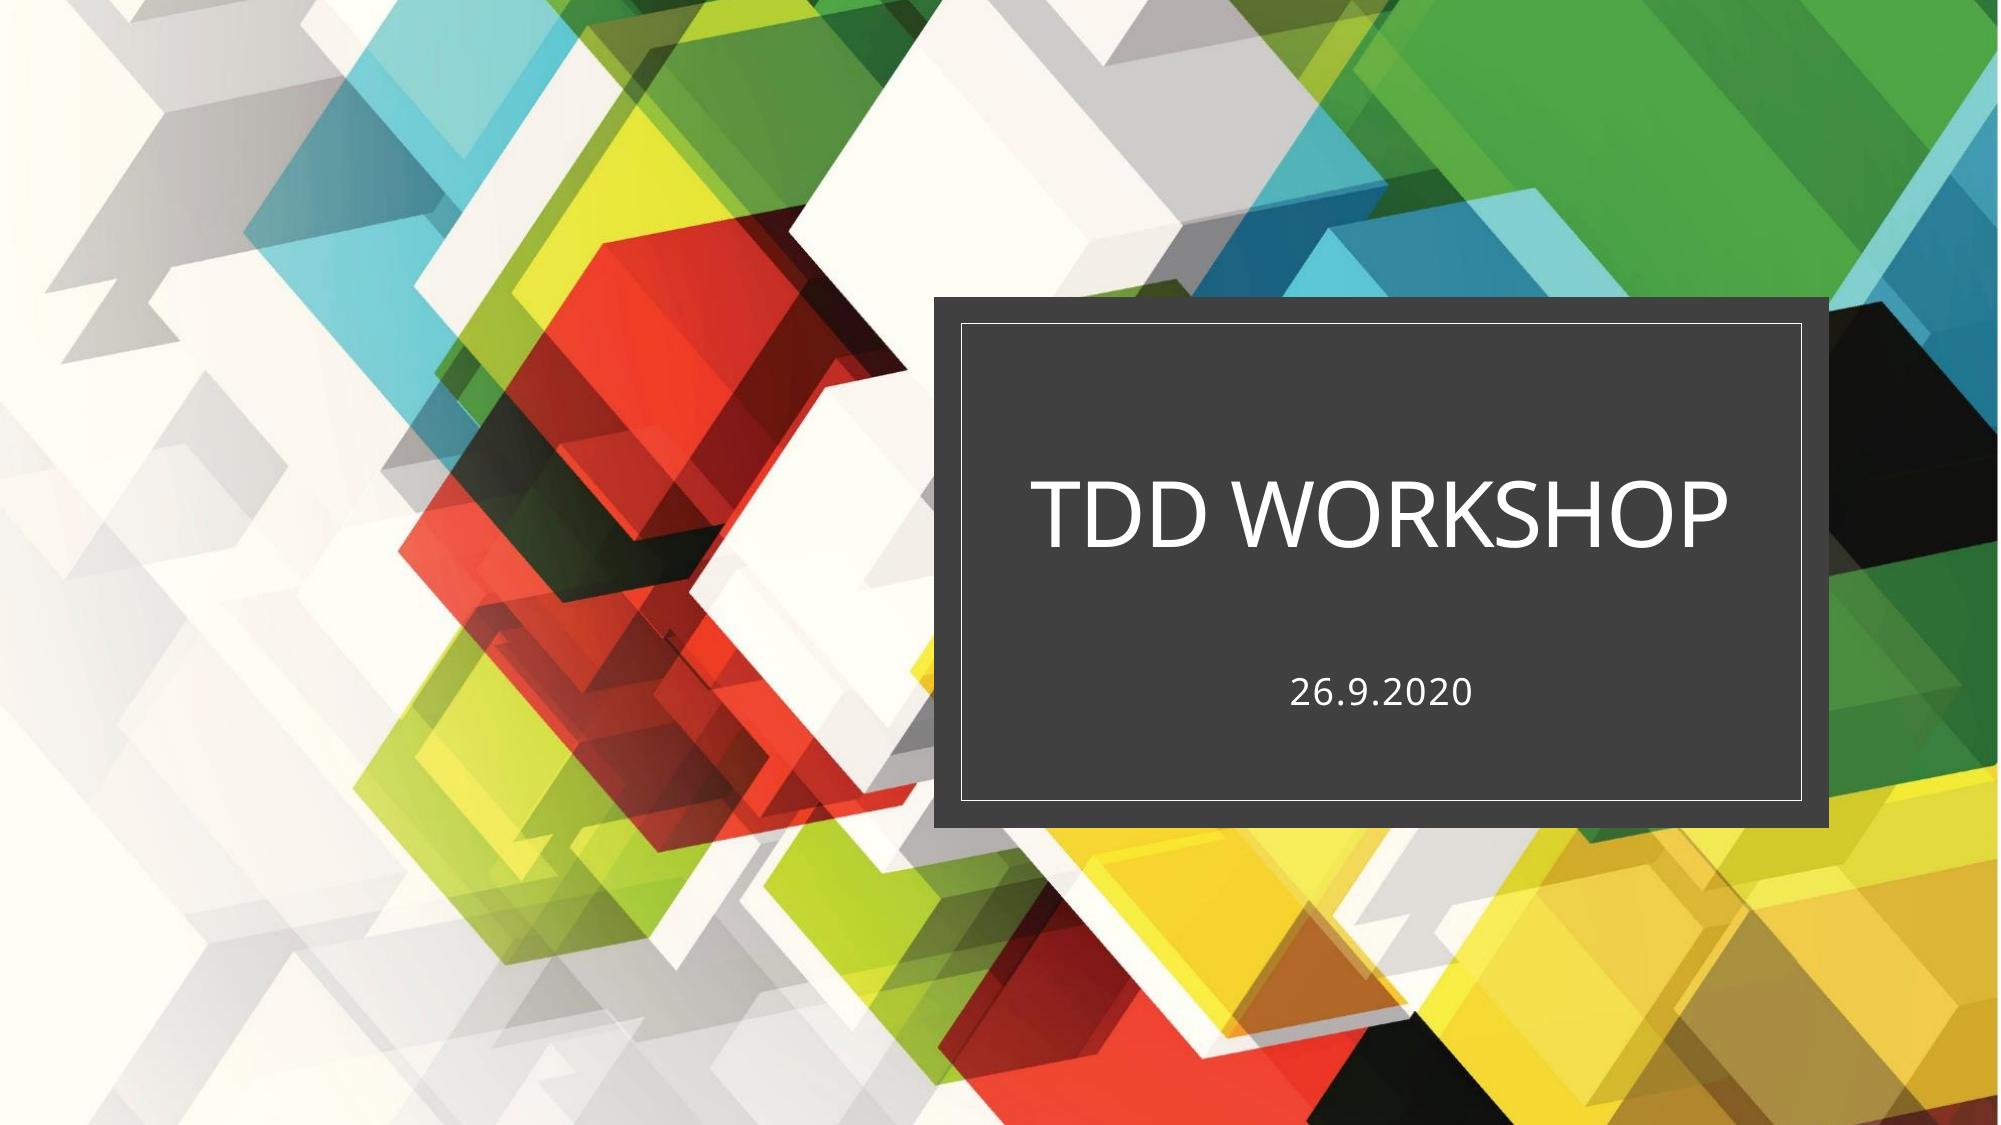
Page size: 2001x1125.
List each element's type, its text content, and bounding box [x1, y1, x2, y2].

text_box [934, 297, 1829, 828]
title TDD Workshop [989, 386, 1774, 654]
picture [0, 0, 2000, 1125]
subtitle 26.9.2020 [989, 655, 1774, 748]
